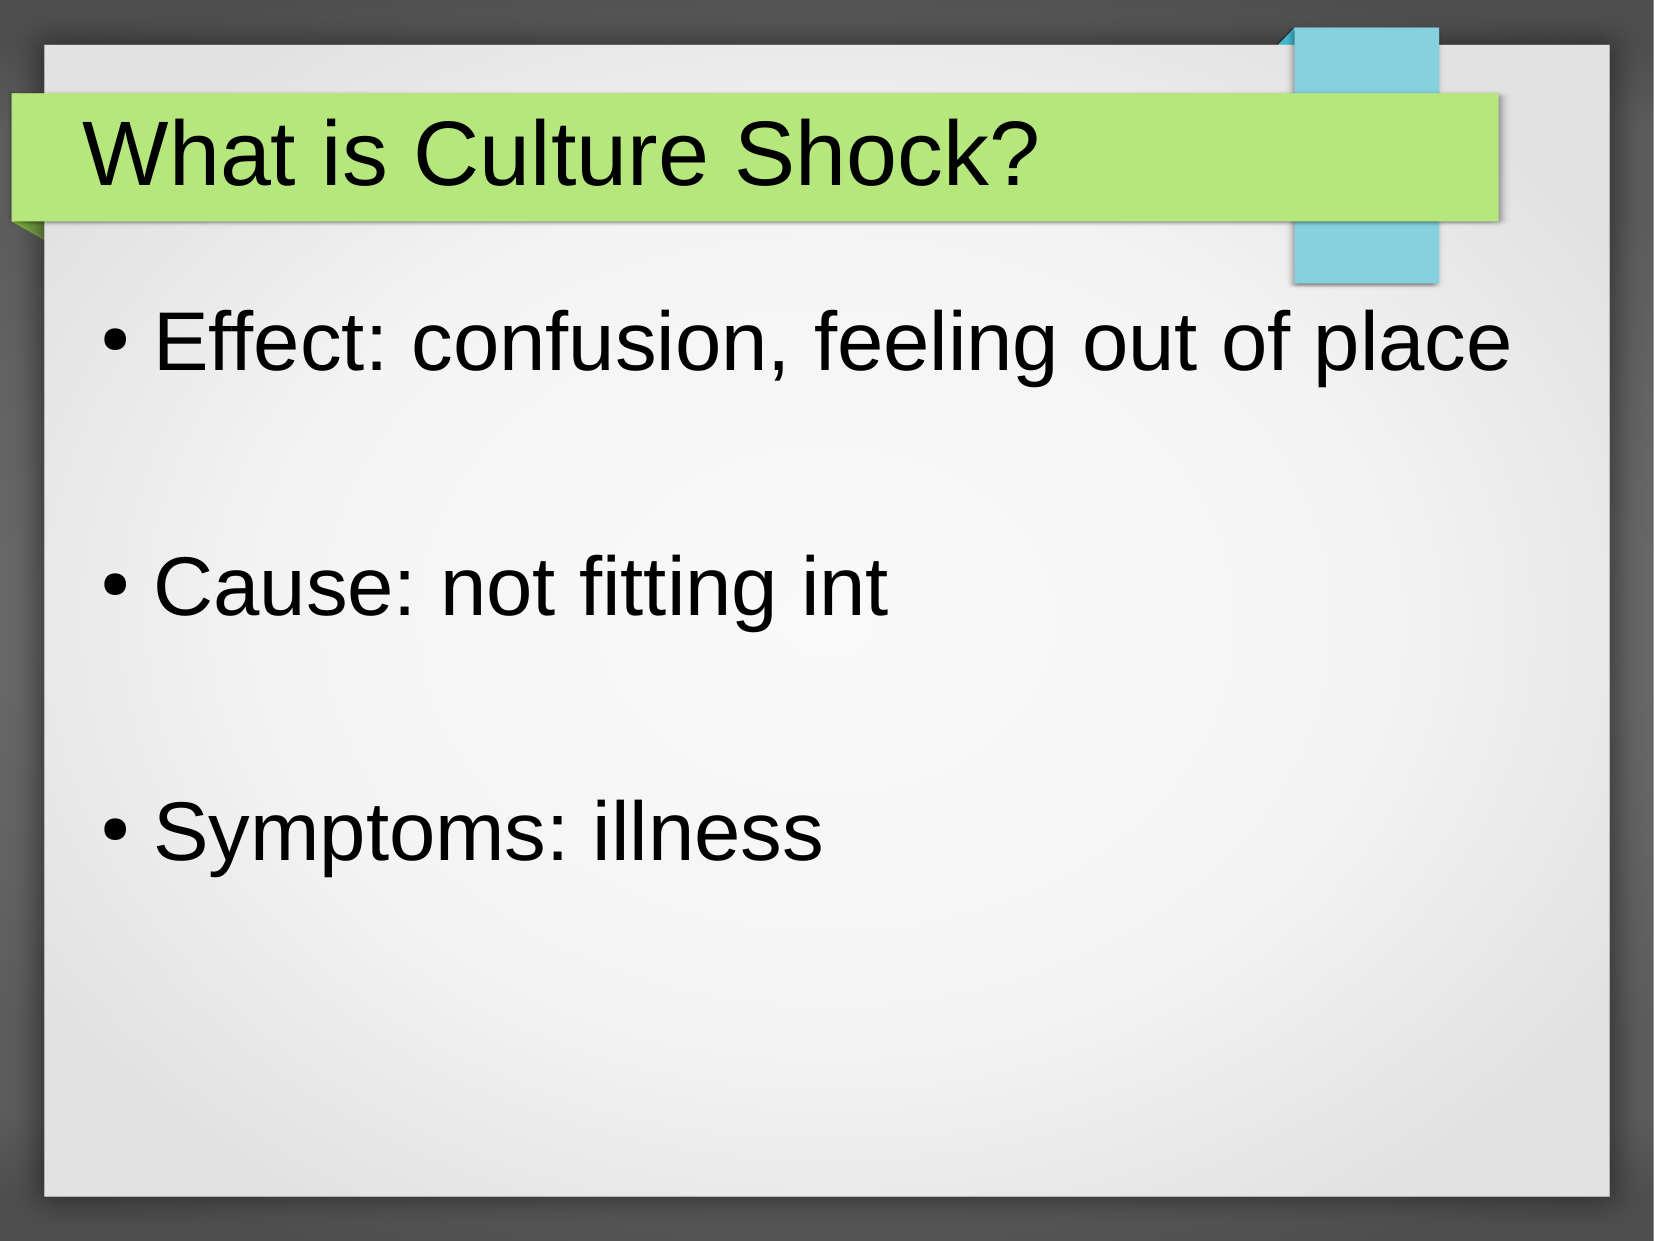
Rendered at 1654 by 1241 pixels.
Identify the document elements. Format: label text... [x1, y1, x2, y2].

title What is Culture Shock? [82, 94, 1264, 213]
picture [0, 0, 1654, 1241]
list Effect: confusion, feeling out of place Cause: not fitting int Symptoms: illness [82, 295, 1571, 1015]
